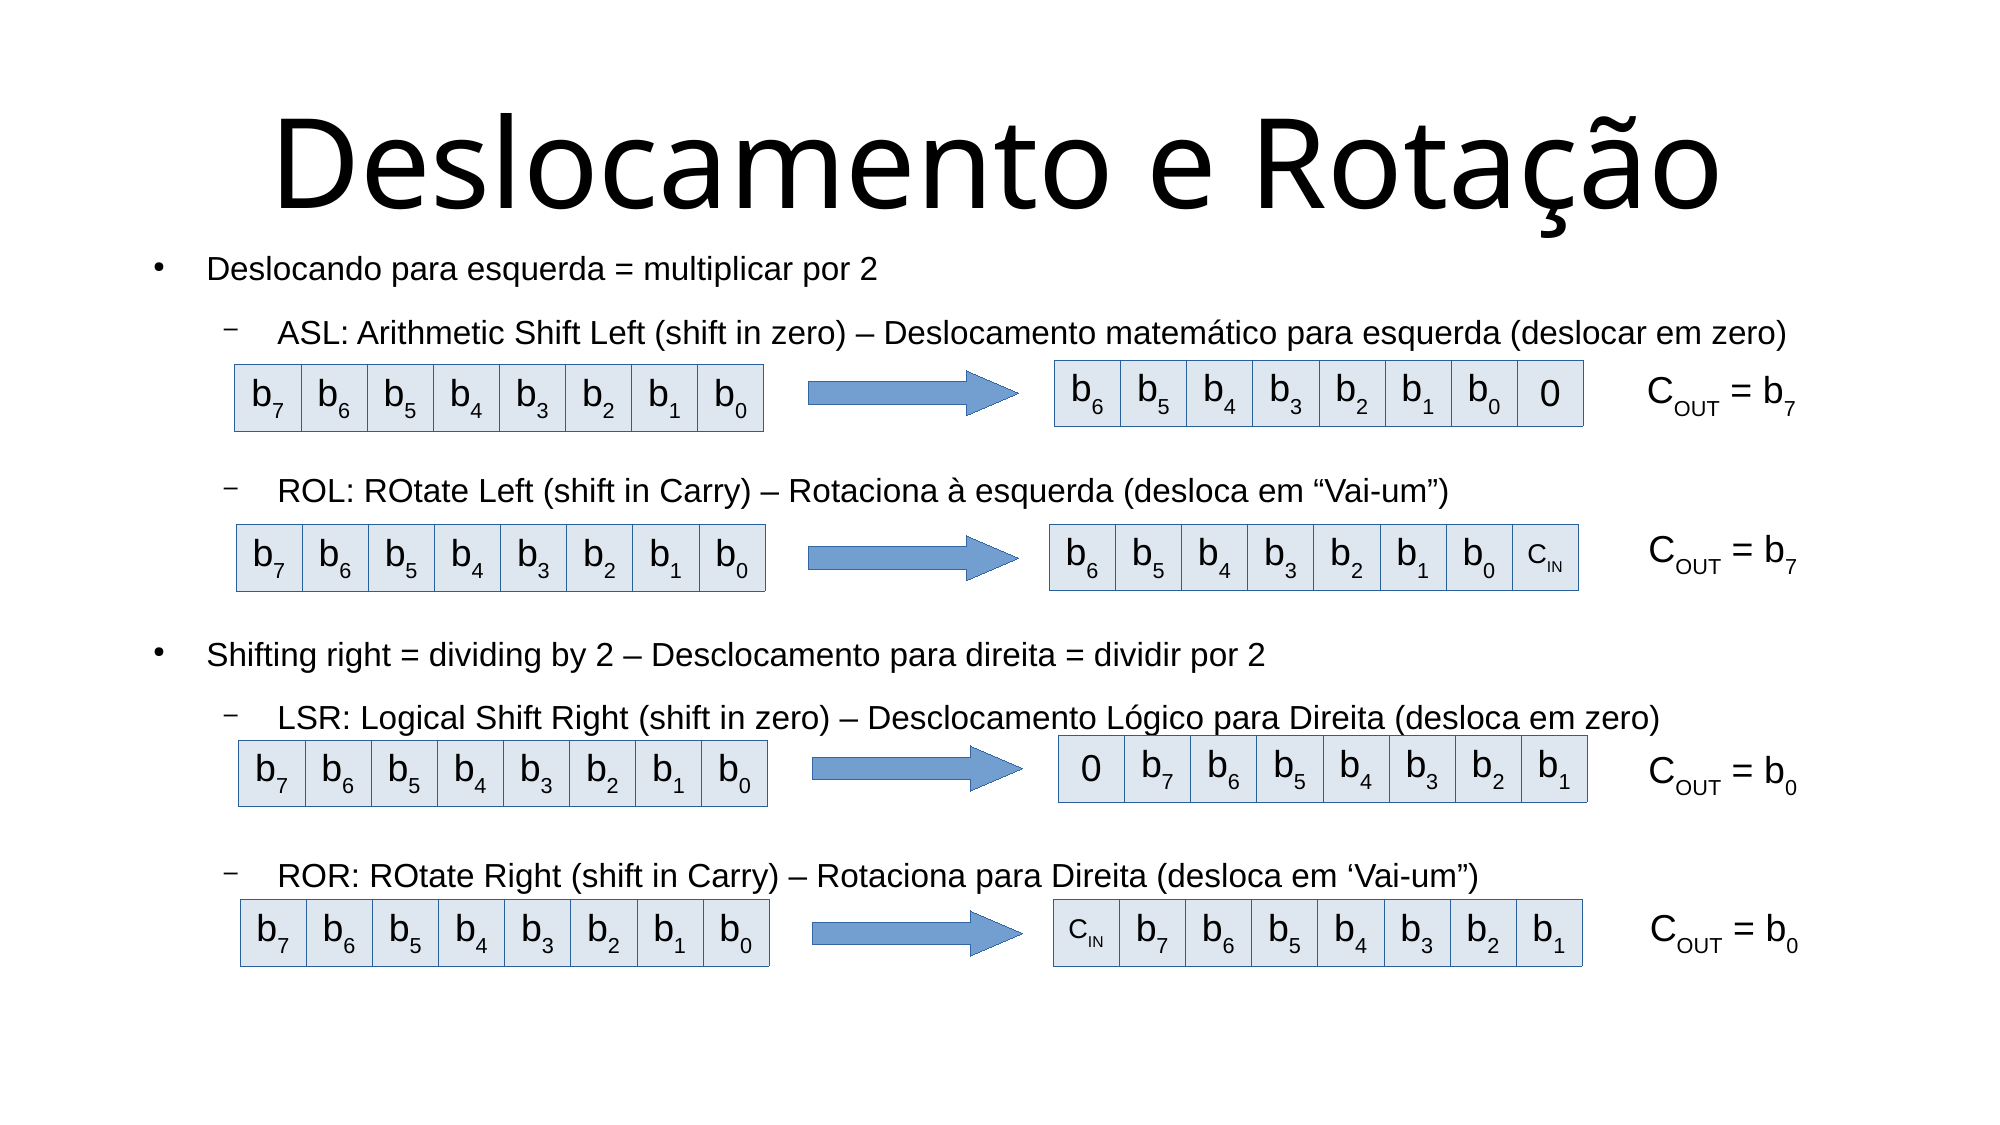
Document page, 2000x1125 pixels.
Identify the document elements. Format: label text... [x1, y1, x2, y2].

table_header b0 [700, 525, 765, 591]
table_header b3 [500, 365, 565, 431]
table_header b4 [434, 365, 499, 431]
table_header b2 [566, 365, 631, 431]
table_header b7 [1120, 900, 1185, 966]
text_box COUT = b7 [1632, 362, 1888, 429]
table_header b3 [501, 525, 566, 591]
table_header b3 [1248, 525, 1313, 590]
table_header b2 [1314, 525, 1380, 590]
table_header b2 [571, 900, 637, 966]
table_header b6 [307, 900, 372, 966]
table_header b6 [1050, 525, 1115, 590]
table_header b5 [372, 741, 437, 806]
table_header b6 [306, 741, 371, 806]
table_header b0 [1447, 525, 1512, 590]
table_header b1 [1517, 900, 1582, 966]
table_header b4 [1324, 736, 1389, 802]
table_header CIN [1054, 900, 1119, 966]
table_header b6 [302, 365, 367, 431]
table_header b0 [702, 741, 767, 806]
table_header b6 [1191, 736, 1256, 802]
text_box COUT = b0 [1633, 741, 1889, 808]
table_header b7 [235, 365, 301, 431]
table_header b1 [1522, 736, 1587, 802]
table_header b6 [1186, 900, 1251, 966]
table_header 0 [1059, 736, 1124, 802]
table_header b7 [237, 525, 302, 591]
table_header b1 [633, 525, 699, 591]
table_header b5 [1252, 900, 1317, 966]
table_header b1 [1386, 361, 1451, 426]
text_box COUT = b7 [1633, 520, 1889, 587]
table_header b3 [1253, 361, 1319, 426]
table_header b1 [638, 900, 703, 966]
table_header b4 [435, 525, 500, 591]
table_header b5 [373, 900, 438, 966]
table_header b4 [439, 900, 504, 966]
table_header b3 [504, 741, 569, 806]
table_header b2 [567, 525, 632, 591]
title Deslocamento e Rotação [30, 59, 1966, 278]
table_header b5 [1116, 525, 1181, 590]
table_header b2 [1320, 361, 1385, 426]
table_header b1 [1381, 525, 1446, 590]
table_header b5 [1121, 361, 1186, 426]
table_header b1 [636, 741, 701, 806]
table_header b5 [368, 365, 433, 431]
table_header b3 [1390, 736, 1455, 802]
table_header b3 [1385, 900, 1450, 966]
table_header b0 [704, 900, 769, 966]
table_header b2 [1456, 736, 1521, 802]
table_header b7 [1125, 736, 1190, 802]
table_header b0 [698, 365, 763, 431]
text_box [812, 745, 1023, 792]
table_header b4 [438, 741, 503, 806]
text_box [808, 535, 1019, 581]
table_header b6 [1055, 361, 1120, 426]
table_header b4 [1318, 900, 1384, 966]
table_header b5 [369, 525, 434, 591]
table_header b2 [1451, 900, 1516, 966]
table_header b5 [1257, 736, 1323, 802]
text_box [812, 910, 1023, 957]
table_header b4 [1187, 361, 1252, 426]
list Deslocando para esquerda = multiplicar por 2 ASL: Arithmetic Shift Left (shift in zero) – Deslocamento matemático para esquerda (deslocar em zero) ROL: ROtate Left (shift in Carry) – Rotaciona à esquerda (desloca em “Vai-um”) Shifting right = dividing by 2 – Desclocamento para direita = dividir por 2 LSR: Logical Shift Right (shift in zero) – Desclocamento Lógico para Direita (desloca em zero) ROR: ROtate Right (shift in Carry) – Rotaciona para Direita (desloca em ‘Vai-um”) [120, 278, 1846, 1096]
table_header b1 [632, 365, 697, 431]
table_header b0 [1452, 361, 1517, 426]
table_header b2 [570, 741, 635, 806]
table_header b7 [239, 741, 305, 806]
table_header b4 [1182, 525, 1247, 590]
table_header b3 [505, 900, 570, 966]
table_header b7 [241, 900, 306, 966]
text_box [808, 370, 1019, 416]
table_header CIN [1513, 525, 1578, 590]
text_box COUT = b0 [1635, 900, 1891, 966]
table_header b6 [303, 525, 368, 591]
table_header 0 [1518, 361, 1583, 426]
